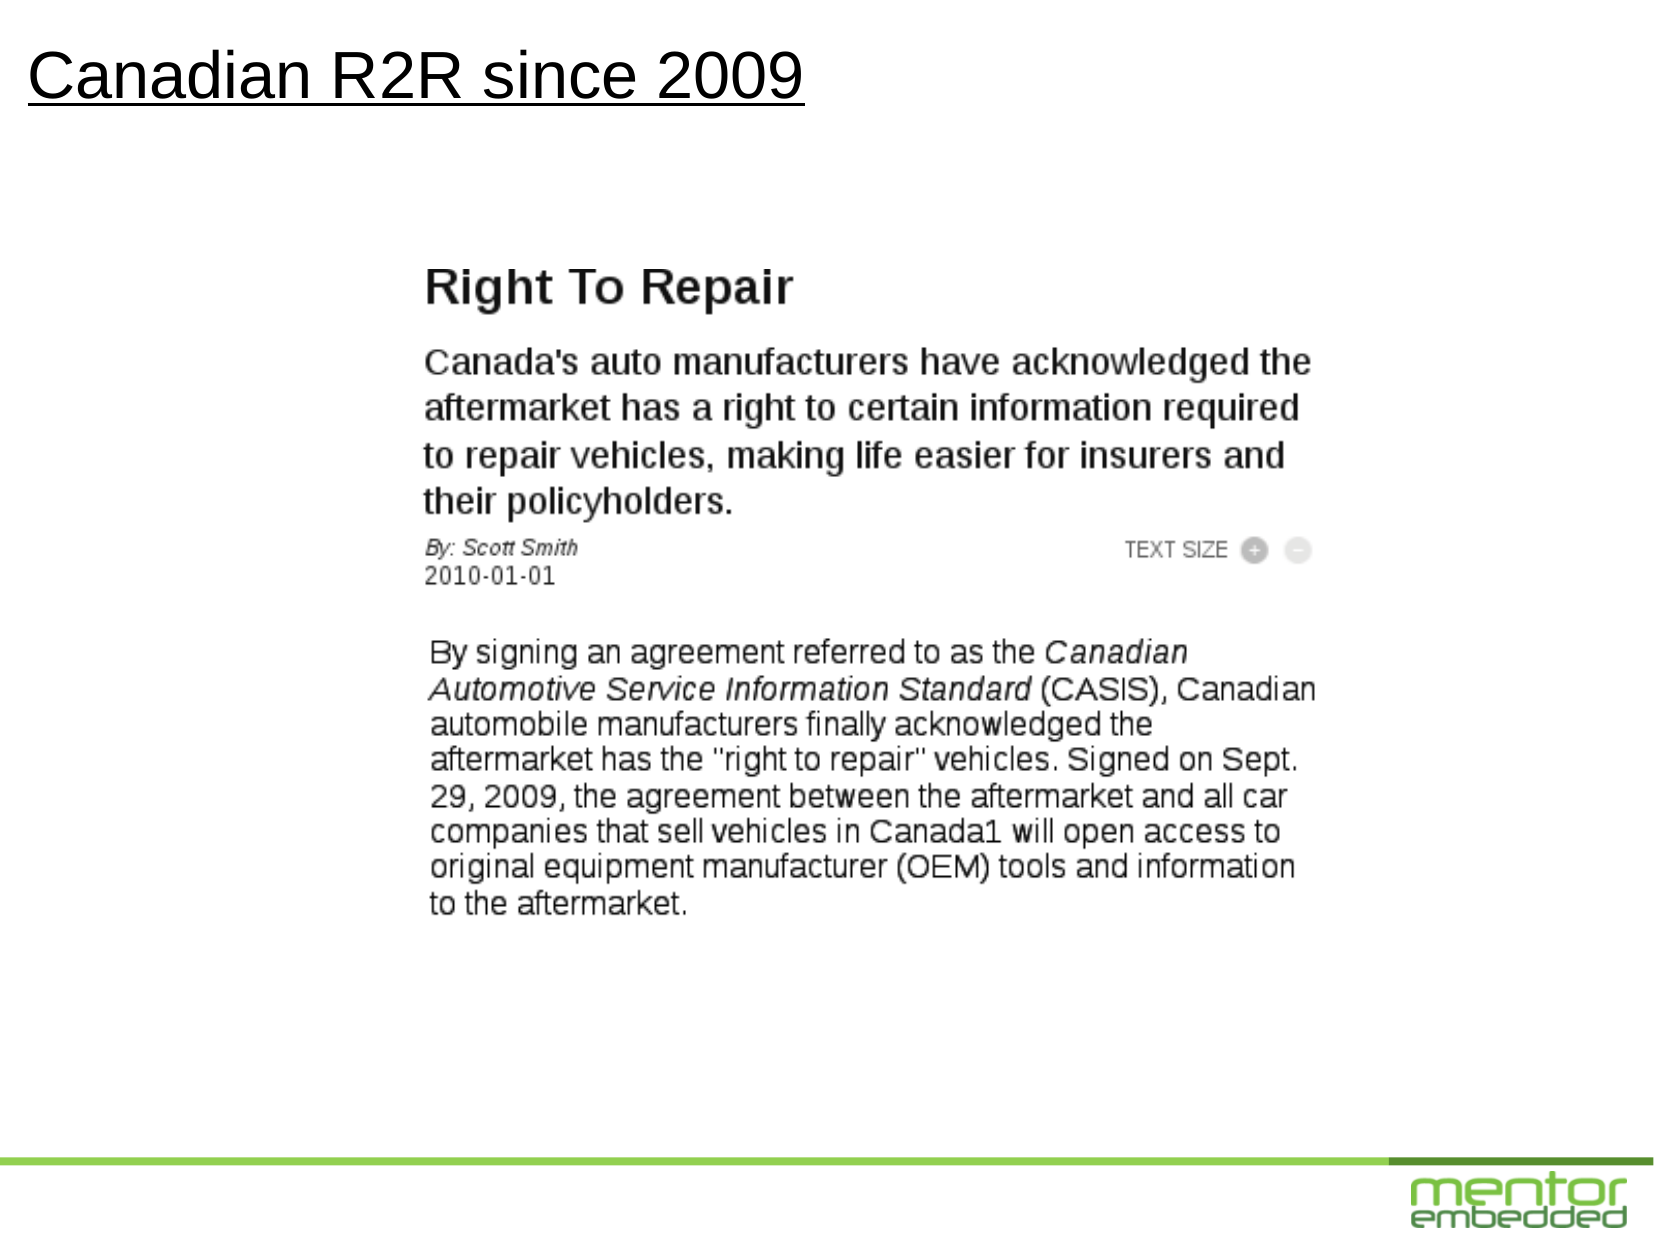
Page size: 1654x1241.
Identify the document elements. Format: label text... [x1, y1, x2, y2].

picture [1411, 1171, 1627, 1228]
picture [420, 269, 1321, 608]
title Canadian R2R since 2009 [27, 13, 1640, 138]
picture [420, 637, 1321, 942]
